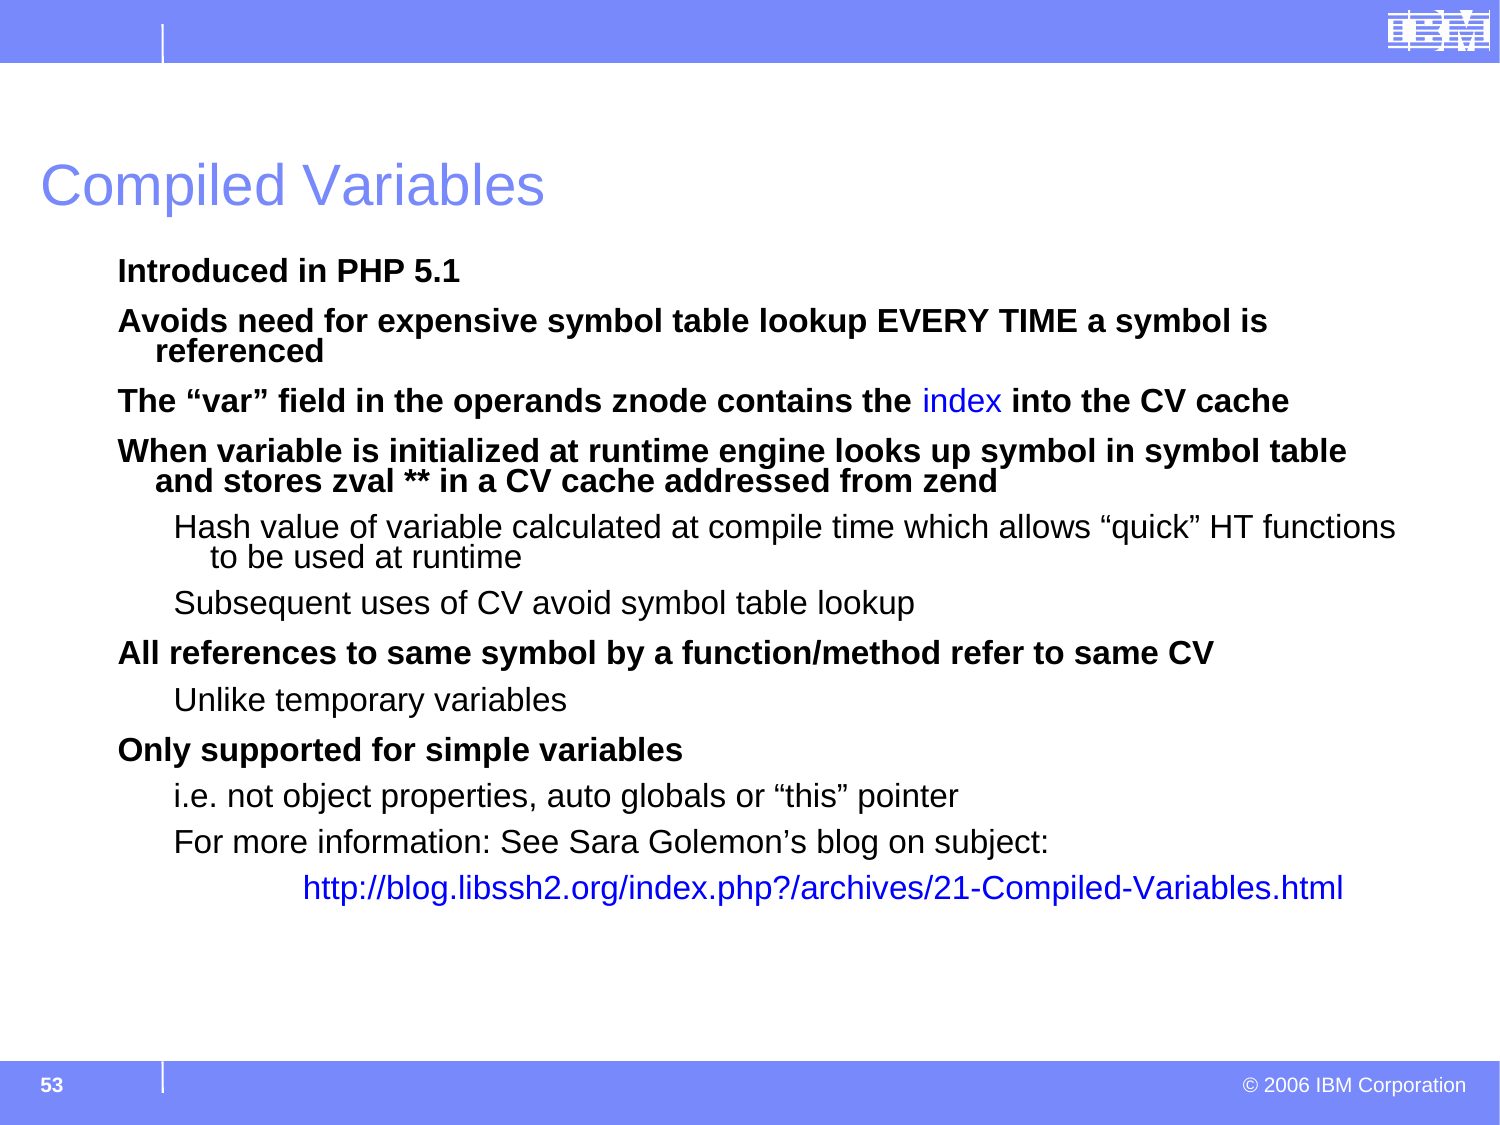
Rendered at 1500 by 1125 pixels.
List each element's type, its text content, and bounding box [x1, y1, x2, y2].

title Compiled Variables [25, 123, 1378, 225]
text_box Introduced in PHP 5.1 Avoids need for expensive symbol table lookup EVERY TIME a symbol is referenced The “var” field in the operands znode contains the index into the CV cache When variable is initialized at runtime engine looks up symbol in symbol table and stores zval ** in a CV cache addressed from zend Hash value of variable calculated at compile time which allows “quick” HT functions to be used at runtime Subsequent uses of CV avoid symbol table lookup All references to same symbol by a function/method refer to same CV Unlike temporary variables Only supported for simple variables i.e. not object properties, auto globals or “this” pointer For more information: See Sara Golemon’s blog on subject: http://blog.libssh2.org/index.php?/archives/21-Compiled-Variables.html [102, 251, 1418, 981]
